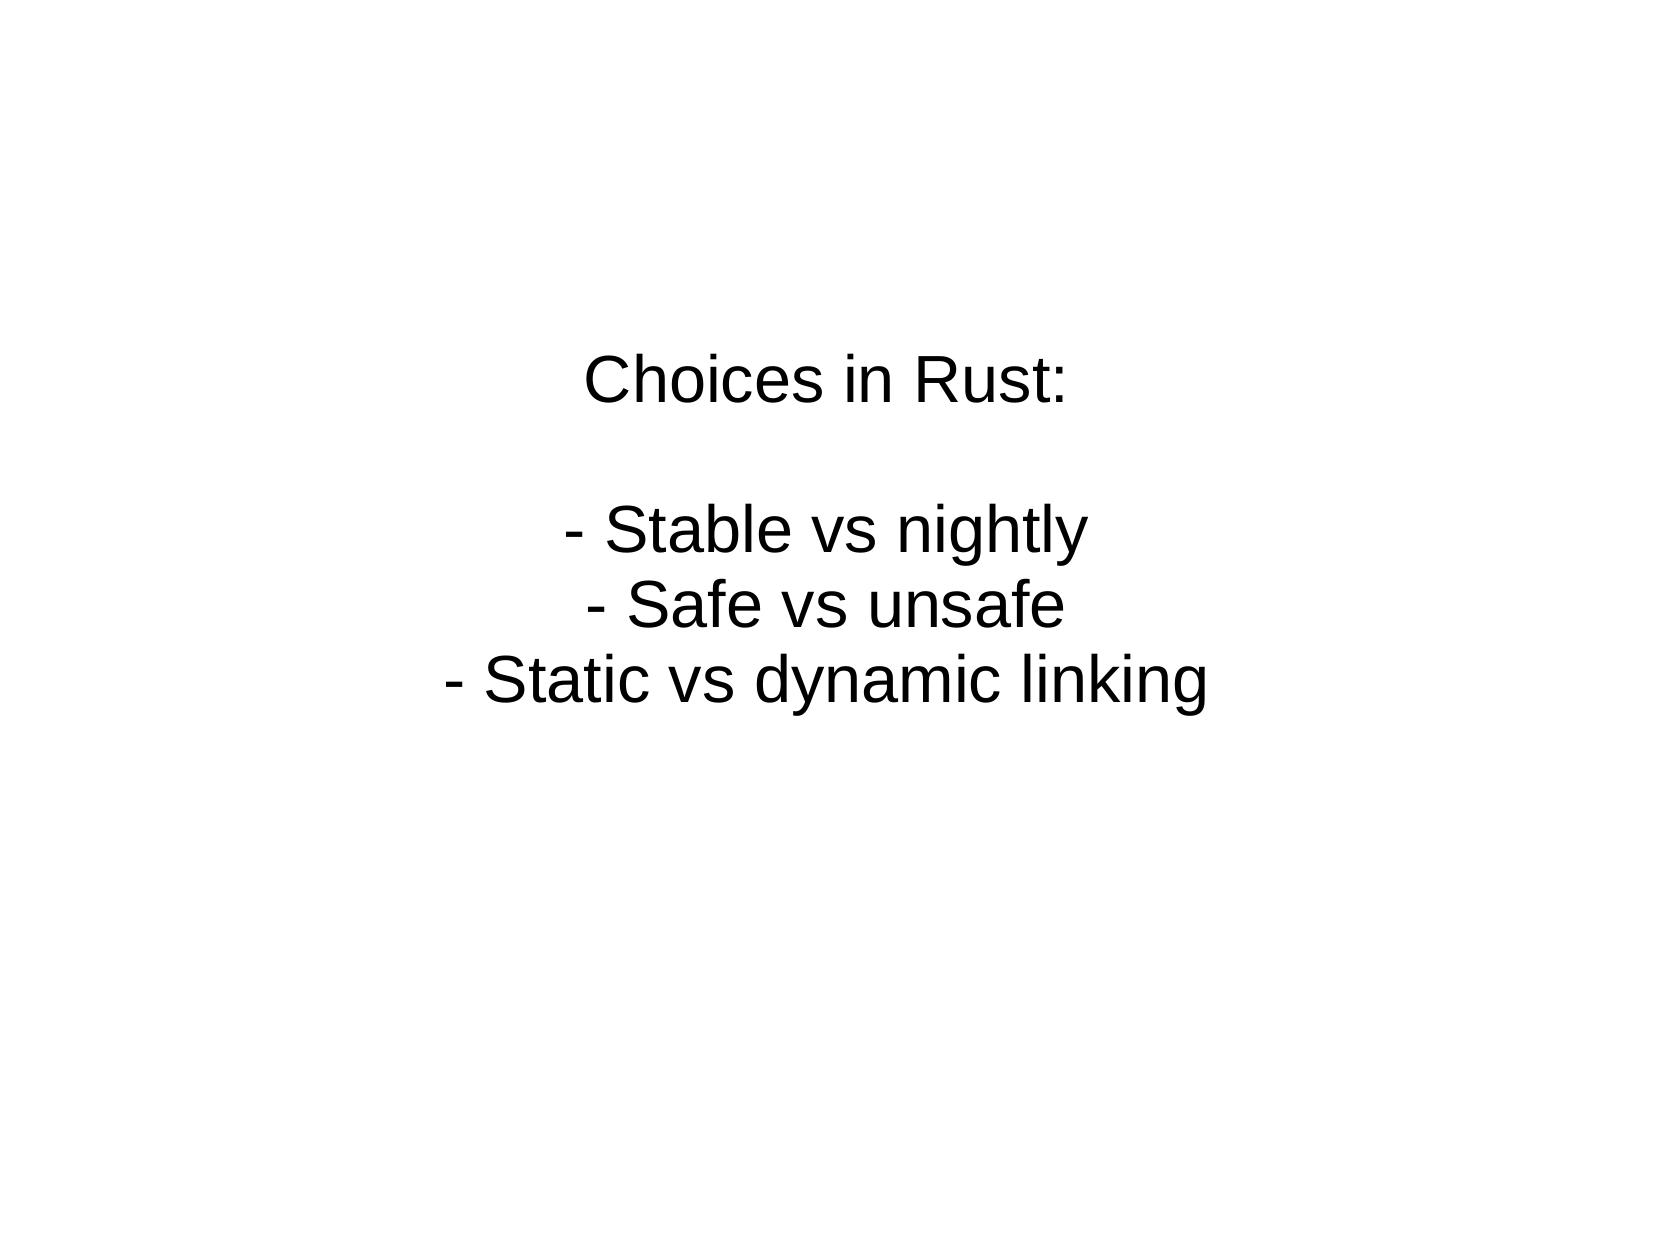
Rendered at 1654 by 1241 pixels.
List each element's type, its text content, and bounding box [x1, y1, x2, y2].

subtitle Choices in Rust: - Stable vs nightly - Safe vs unsafe - Static vs dynamic linking [82, 49, 1571, 1010]
